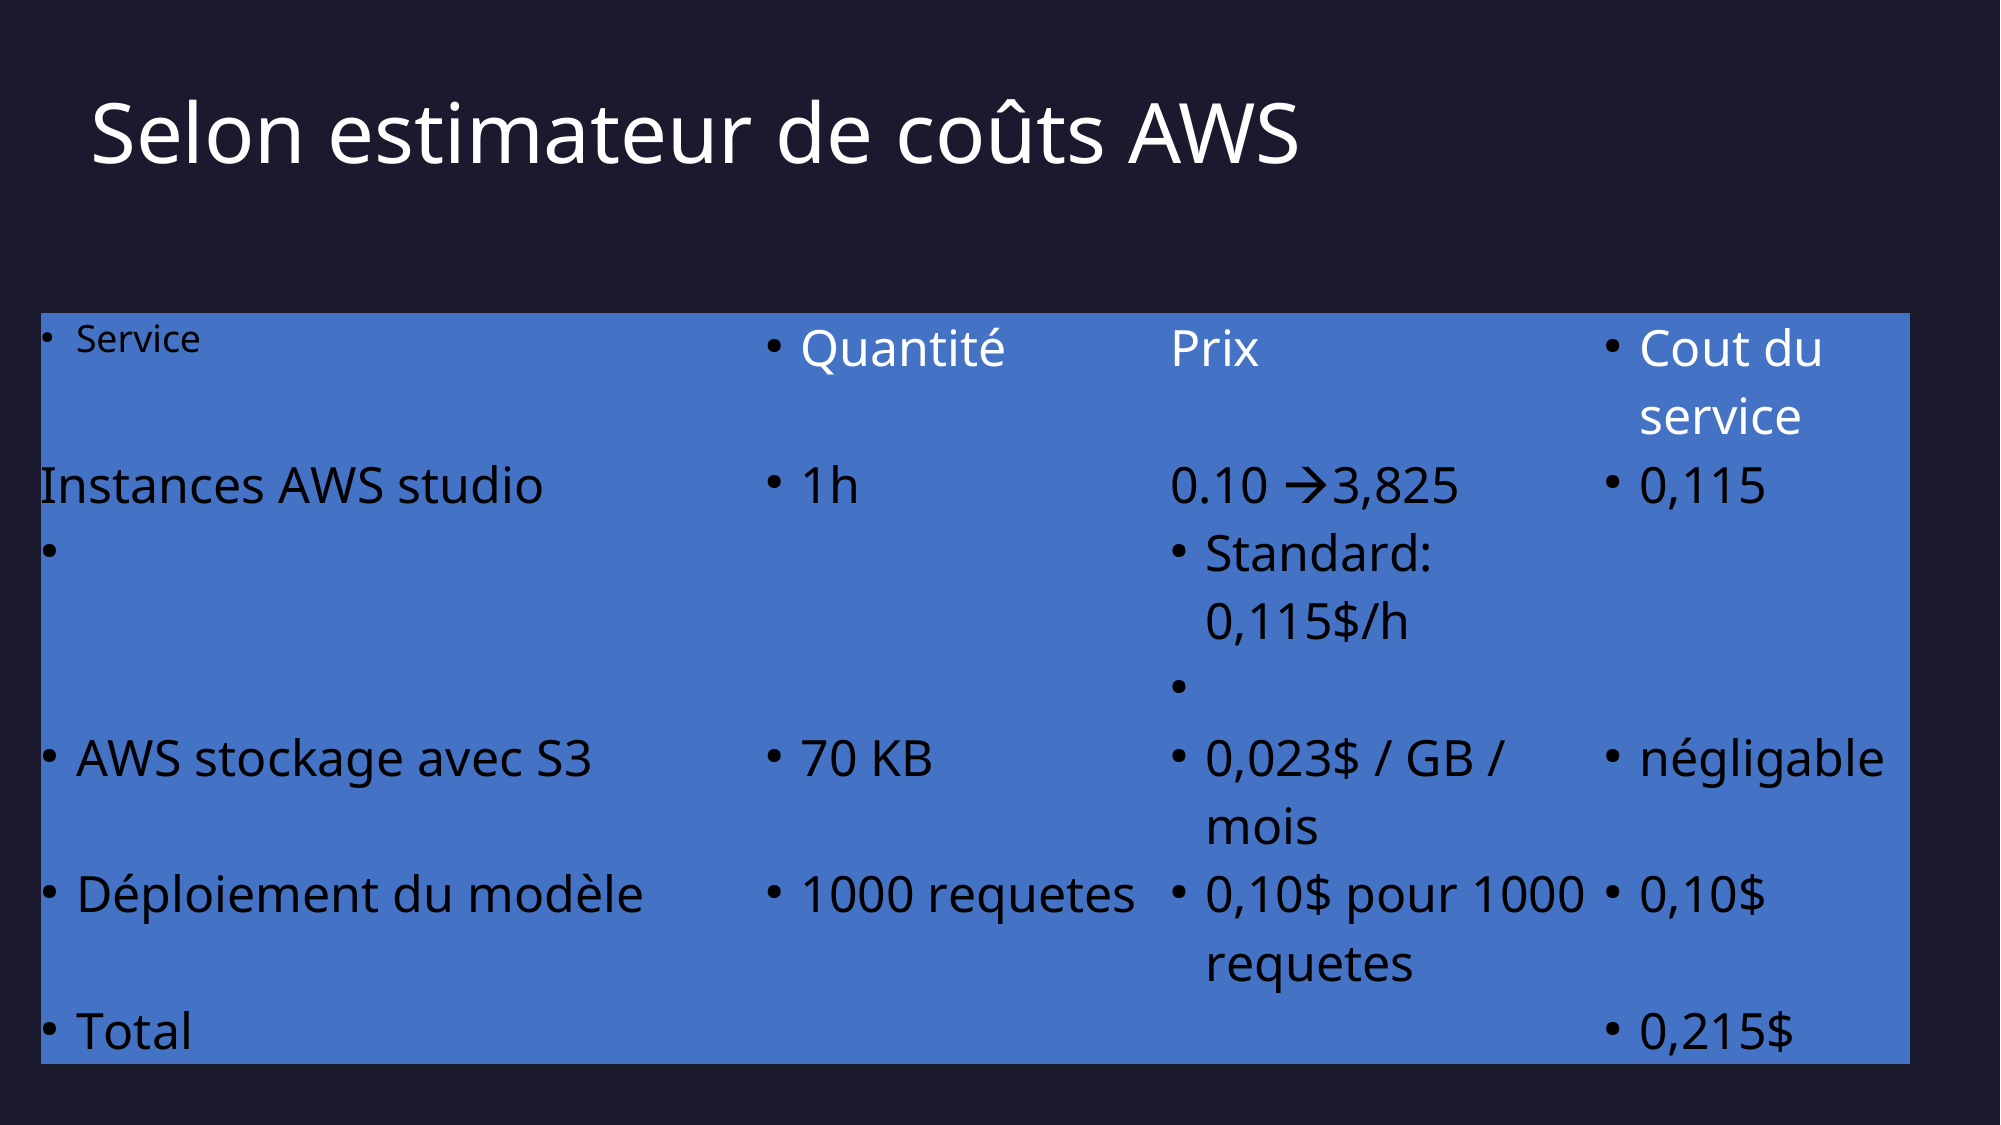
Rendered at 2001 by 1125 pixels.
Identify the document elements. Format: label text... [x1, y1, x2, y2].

table_cell 0.10 3,825 Standard: 0,115$/h [1170, 450, 1604, 723]
table_cell 0,115 [1604, 450, 1910, 723]
table_cell Déploiement du modèle [41, 859, 765, 996]
table_header Quantité [765, 313, 1170, 450]
table_header Prix [1170, 313, 1604, 450]
table_cell AWS stockage avec S3 [41, 723, 765, 859]
table_cell 70 KB [765, 723, 1170, 859]
table_cell 0,10$ pour 1000 requetes [1170, 859, 1604, 996]
table_cell Instances AWS studio [41, 450, 765, 723]
table_cell [765, 996, 1170, 1064]
table_header Cout du service [1604, 313, 1910, 450]
table_cell 1h [765, 450, 1170, 723]
title Selon estimateur de coûts AWS [90, 92, 1910, 287]
table_cell 0,10$ [1604, 859, 1910, 996]
table_cell 1000 requetes [765, 859, 1170, 996]
table_cell [1170, 996, 1604, 1064]
table_cell 0,215$ [1604, 996, 1910, 1064]
table_cell Total [41, 996, 765, 1064]
table_cell négligable [1604, 723, 1910, 859]
table_cell 0,023$ / GB / mois [1170, 723, 1604, 859]
table_header Service [41, 313, 765, 450]
